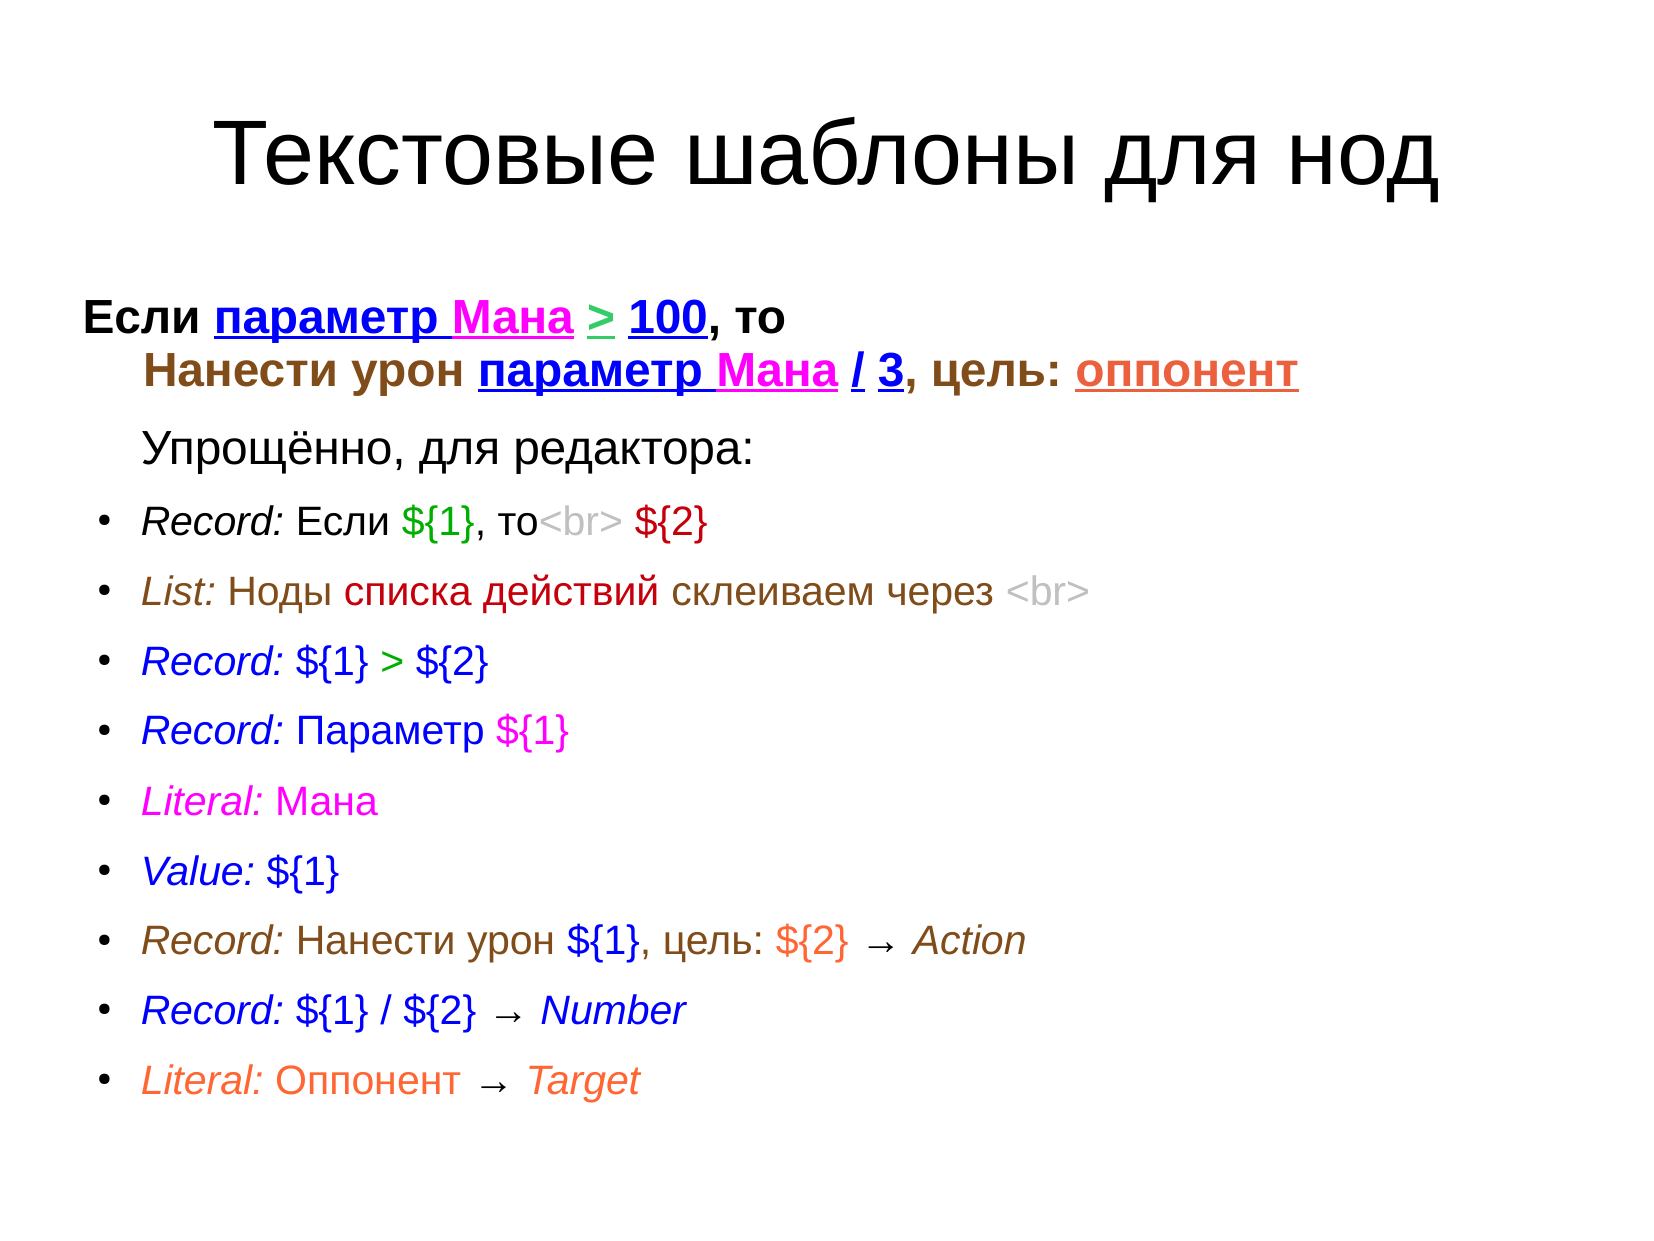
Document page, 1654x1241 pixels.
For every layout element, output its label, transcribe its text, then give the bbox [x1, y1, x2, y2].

list Если параметр Мана > 100, то Нанести урон параметр Мана / 3, цель: оппонент Упрощённо, для редактора: Record: Если ${1}, то<br> ${2} List: Ноды списка действий склеиваем через <br> Record: ${1} > ${2} Record: Параметр ${1} Literal: Мана Value: ${1} Record: Нанести урон ${1}, цель: ${2} → Action Record: ${1} / ${2} → Number Literal: Оппонент → Target [82, 290, 1571, 1109]
title Текстовые шаблоны для нод [82, 49, 1571, 257]
